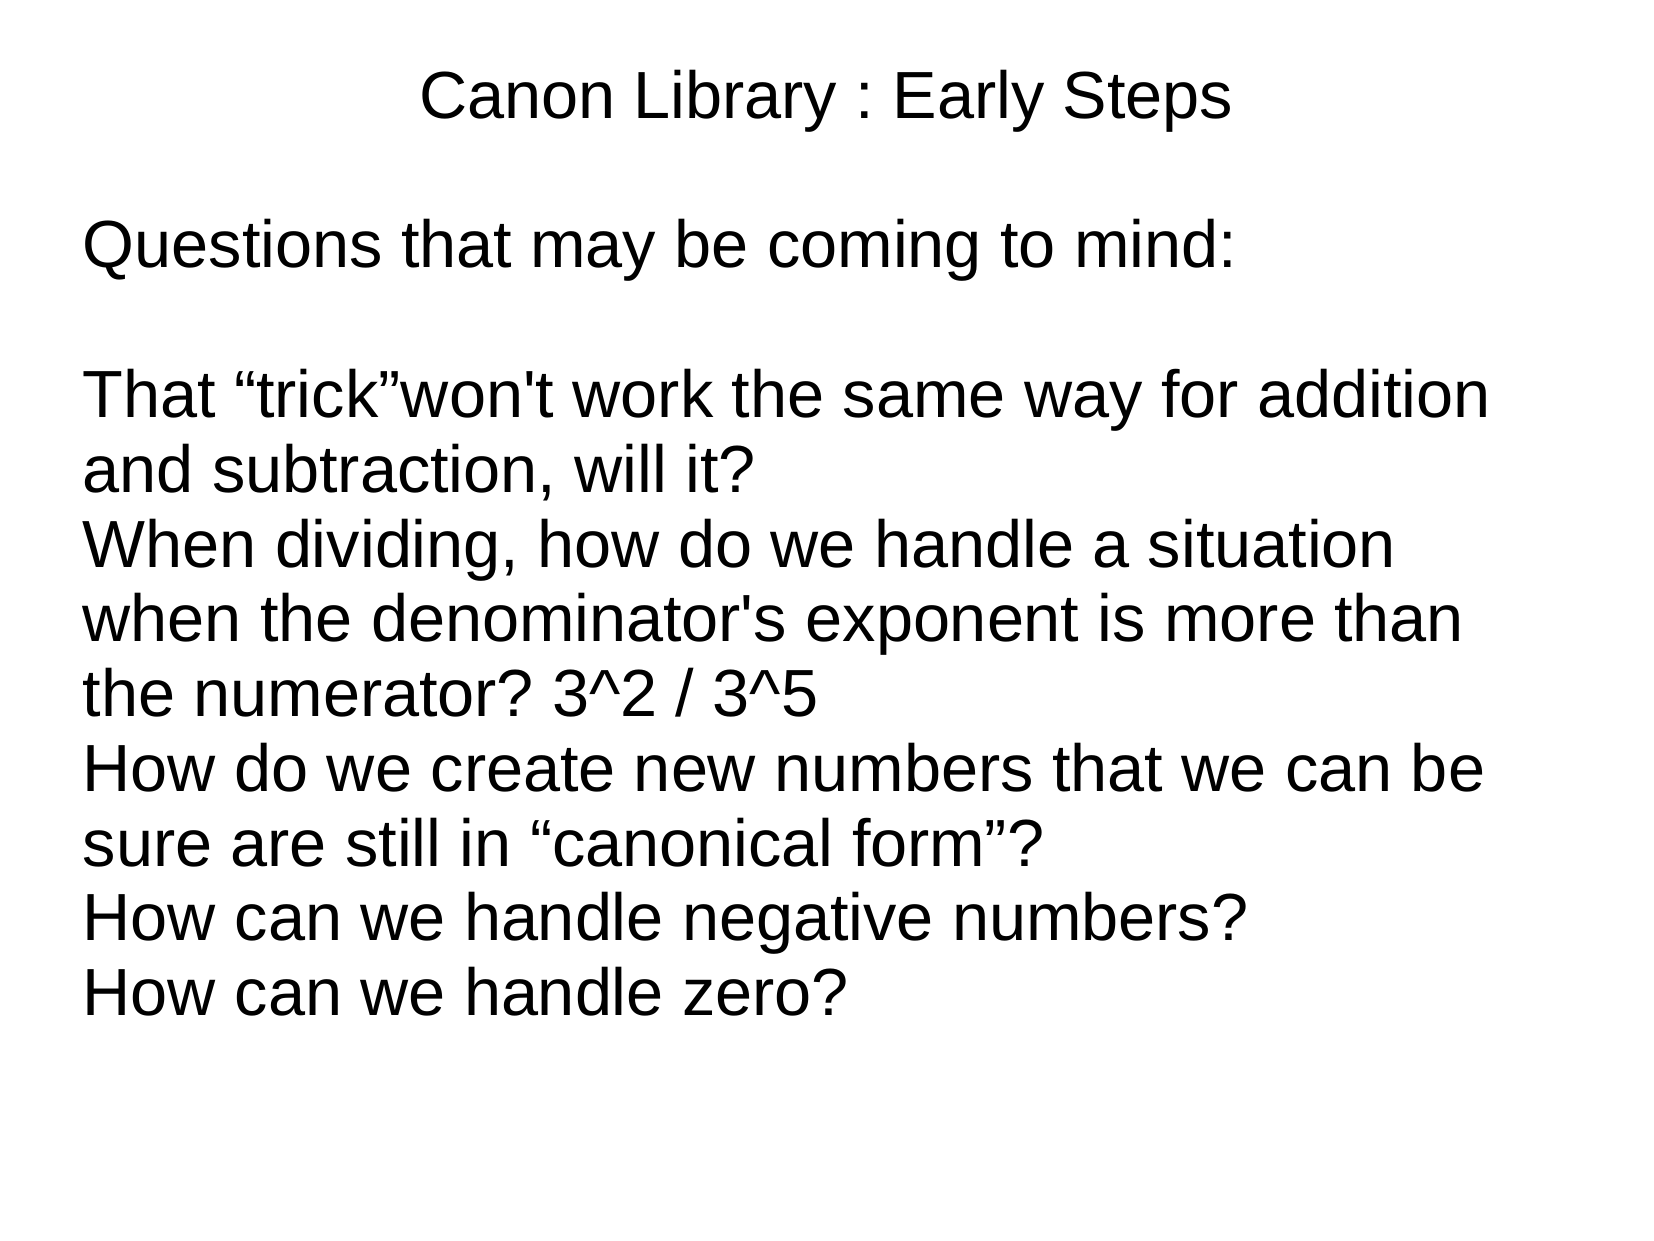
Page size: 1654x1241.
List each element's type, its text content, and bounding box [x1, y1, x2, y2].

subtitle Canon Library : Early Steps Questions that may be coming to mind: That “trick”won't work the same way for addition and subtraction, will it? When dividing, how do we handle a situation when the denominator's exponent is more than the numerator? 3^2 / 3^5 How do we create new numbers that we can be sure are still in “canonical form”? How can we handle negative numbers? How can we handle zero? [82, 7, 1571, 1156]
